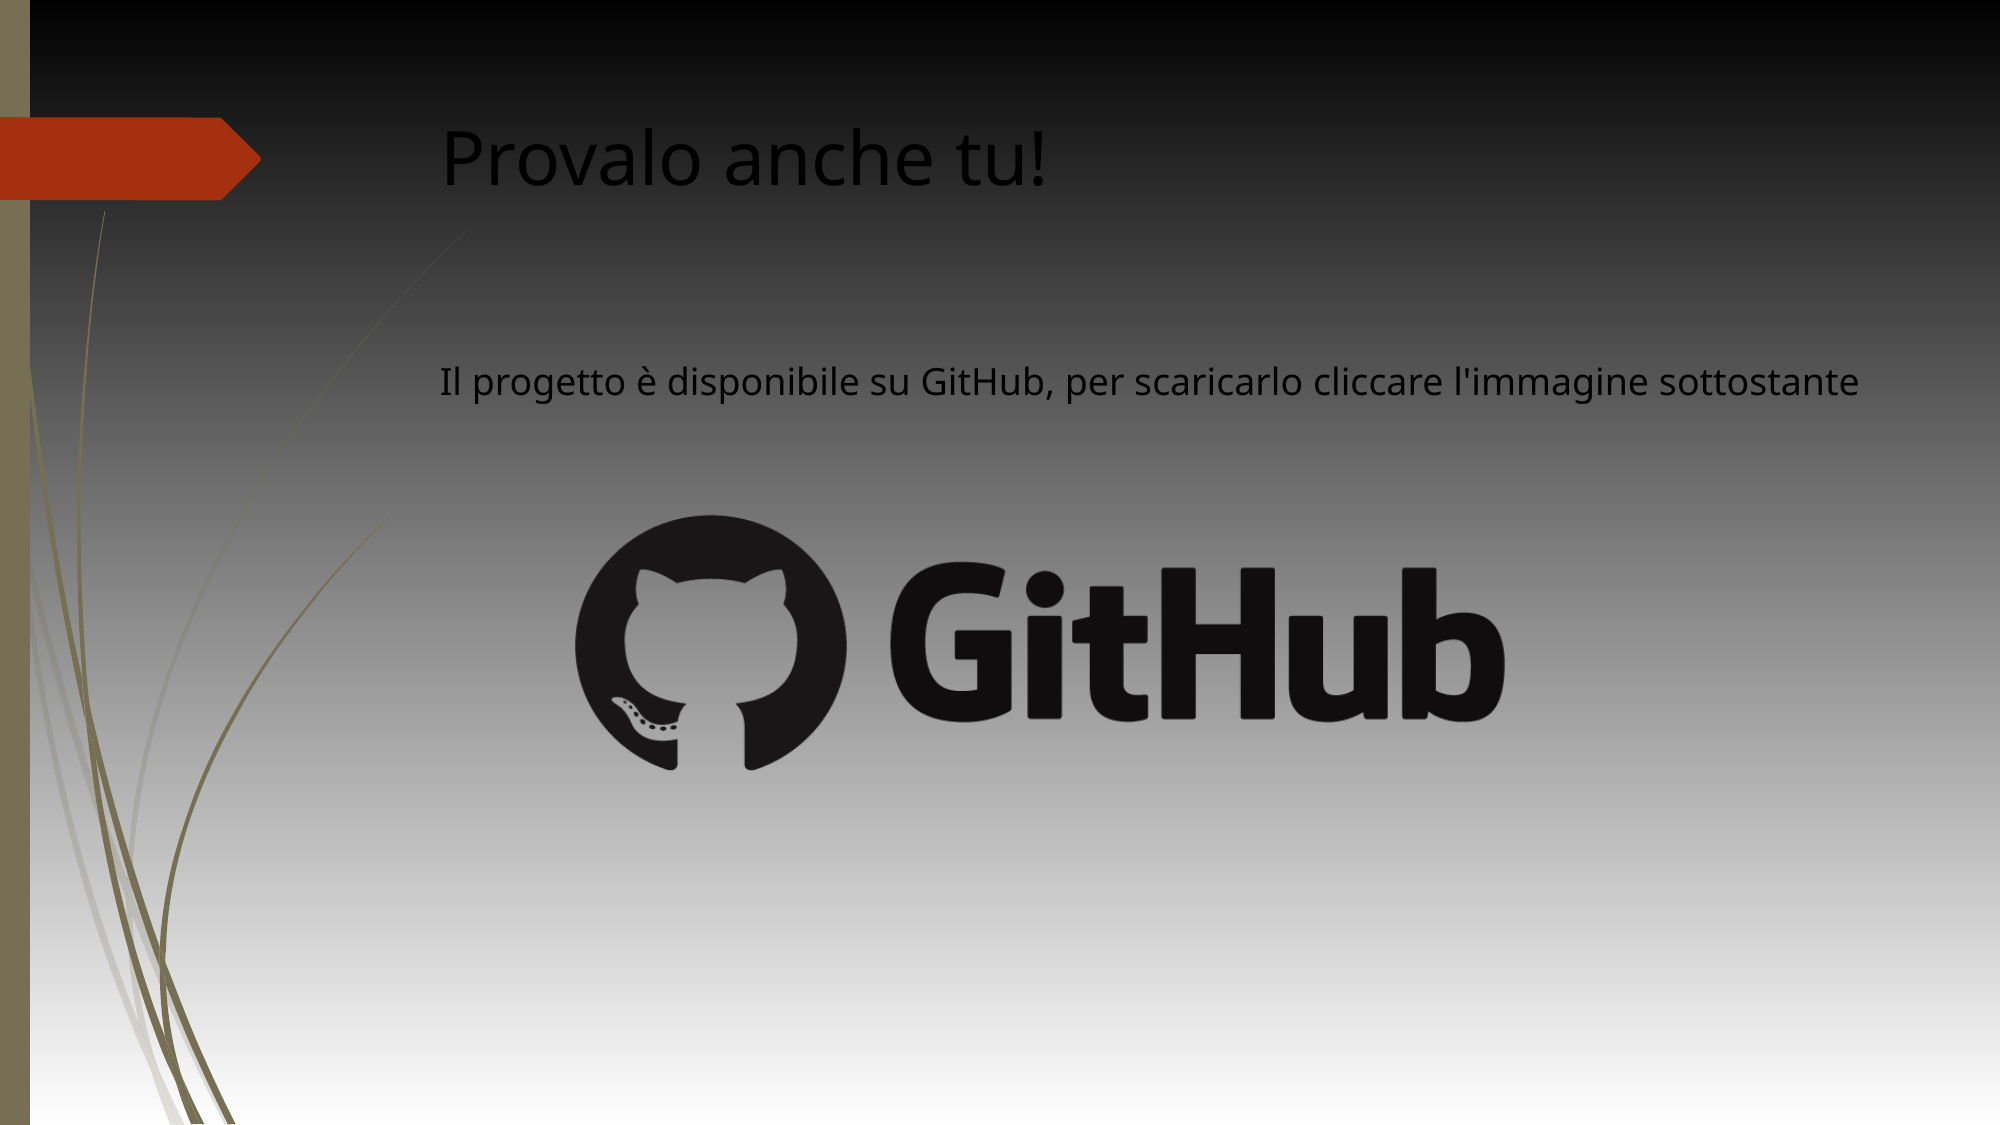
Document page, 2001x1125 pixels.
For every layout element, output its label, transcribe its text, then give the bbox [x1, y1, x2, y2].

title Provalo anche tu! [425, 102, 1888, 313]
picture [424, 423, 1656, 863]
list Il progetto è disponibile su GitHub, per scaricarlo cliccare l'immagine sottostante [424, 350, 1888, 970]
